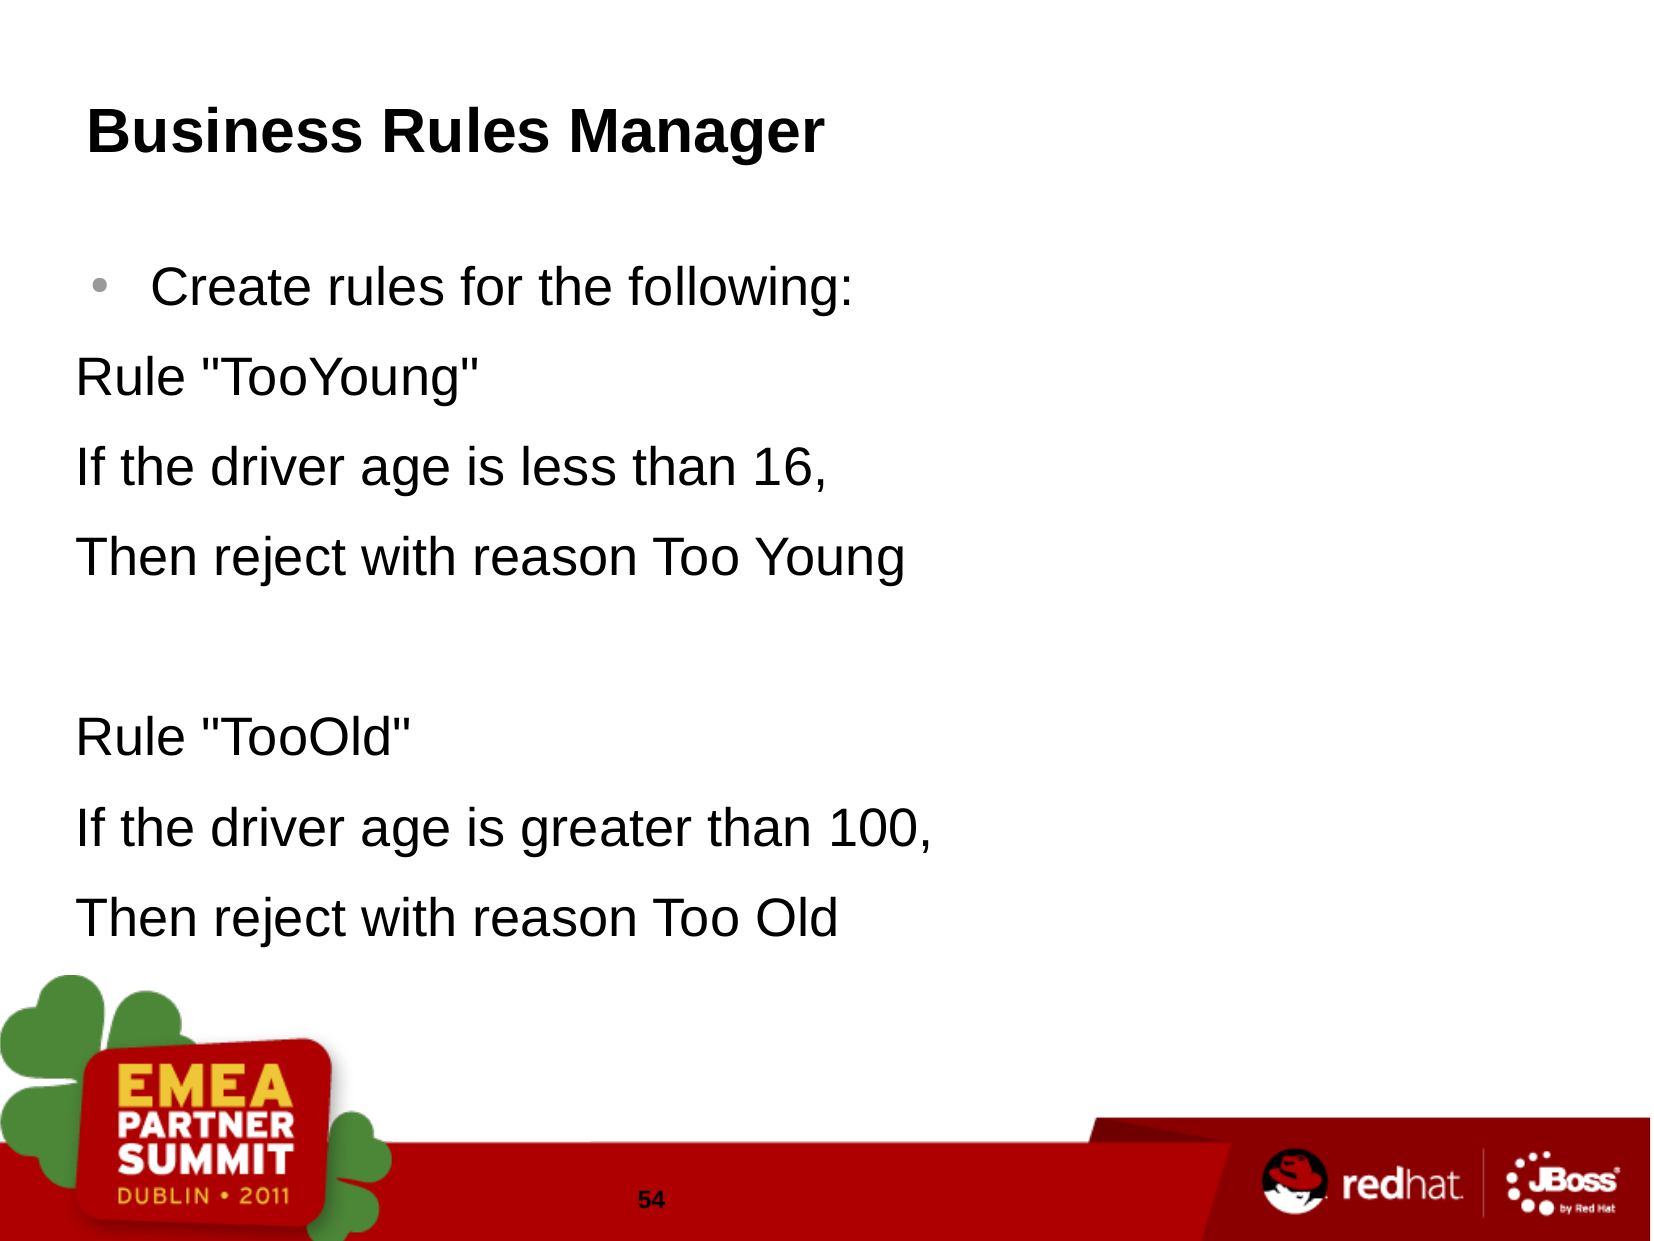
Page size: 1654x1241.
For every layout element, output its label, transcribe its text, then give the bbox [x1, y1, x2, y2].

picture [0, 975, 1651, 1241]
title Business Rules Manager [86, 37, 1576, 226]
list Create rules for the following: Rule "TooYoung" If the driver age is less than 16, Then reject with reason Too Young Rule "TooOld" If the driver age is greater than 100, Then reject with reason Too Old [75, 256, 1564, 1051]
